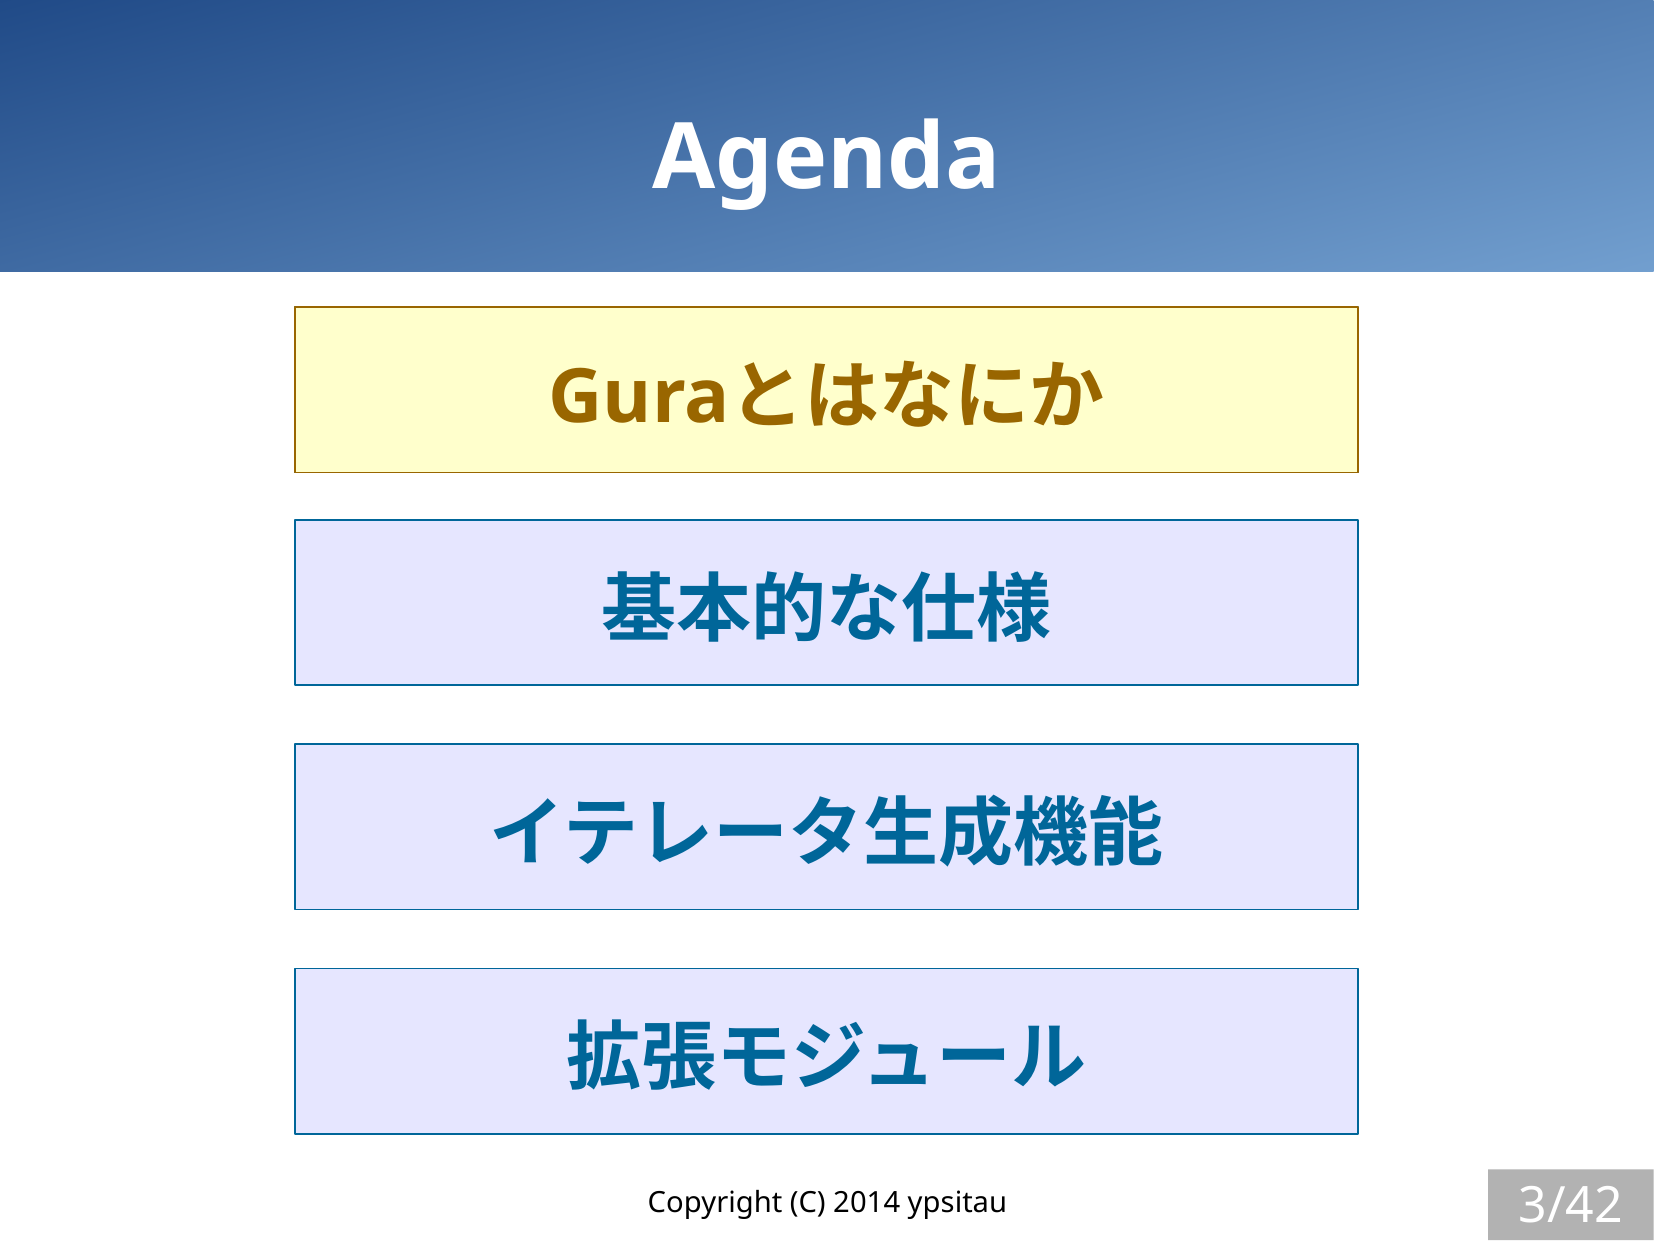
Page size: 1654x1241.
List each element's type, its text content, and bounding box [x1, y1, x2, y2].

title Agenda [82, 49, 1571, 257]
text_box Guraとはなにか [295, 307, 1359, 473]
text_box イテレータ生成機能 [295, 744, 1359, 910]
text_box 基本的な仕様 [295, 519, 1359, 686]
text_box 拡張モジュール [295, 968, 1359, 1134]
